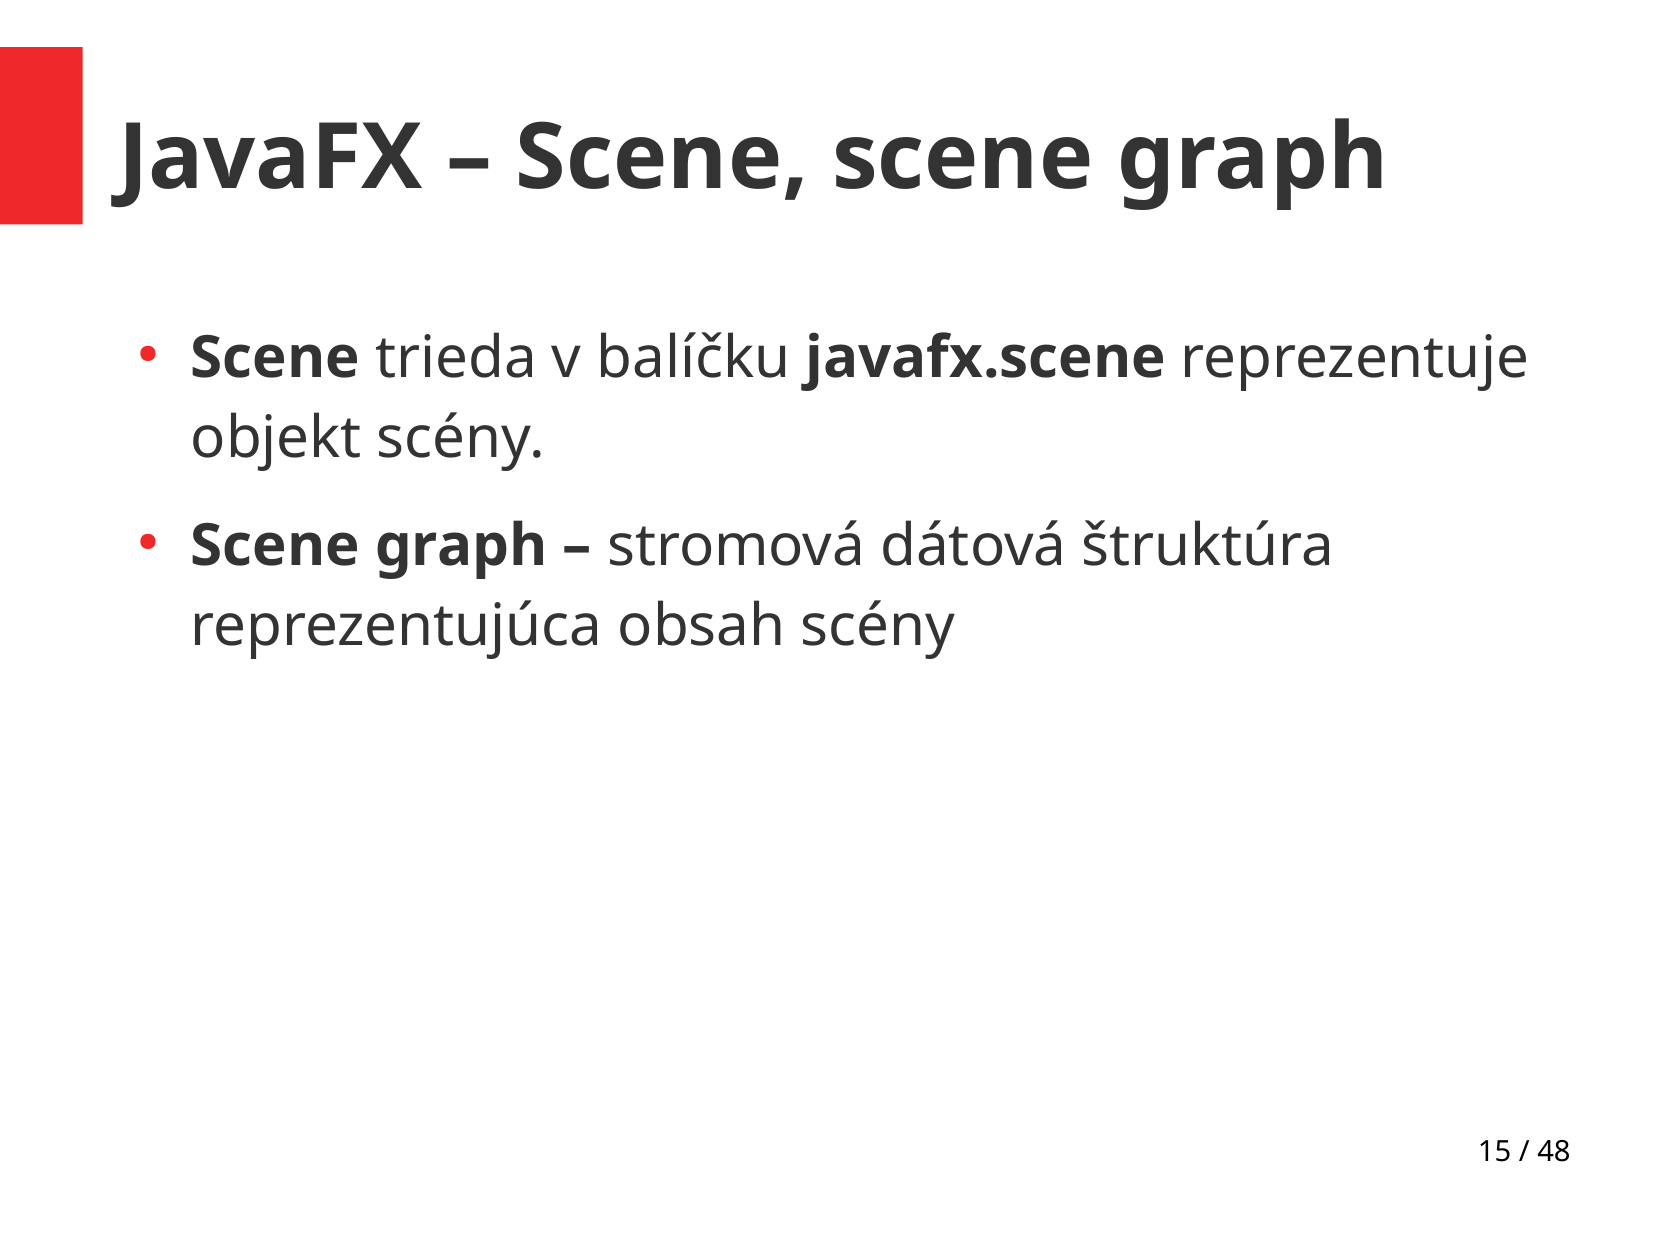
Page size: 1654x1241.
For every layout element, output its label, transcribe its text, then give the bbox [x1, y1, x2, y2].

title JavaFX – Scene, scene graph [118, 45, 1571, 260]
list Scene trieda v balíčku javafx.scene reprezentuje objekt scény. Scene graph – stromová dátová štruktúra reprezentujúca obsah scény [120, 315, 1538, 1036]
